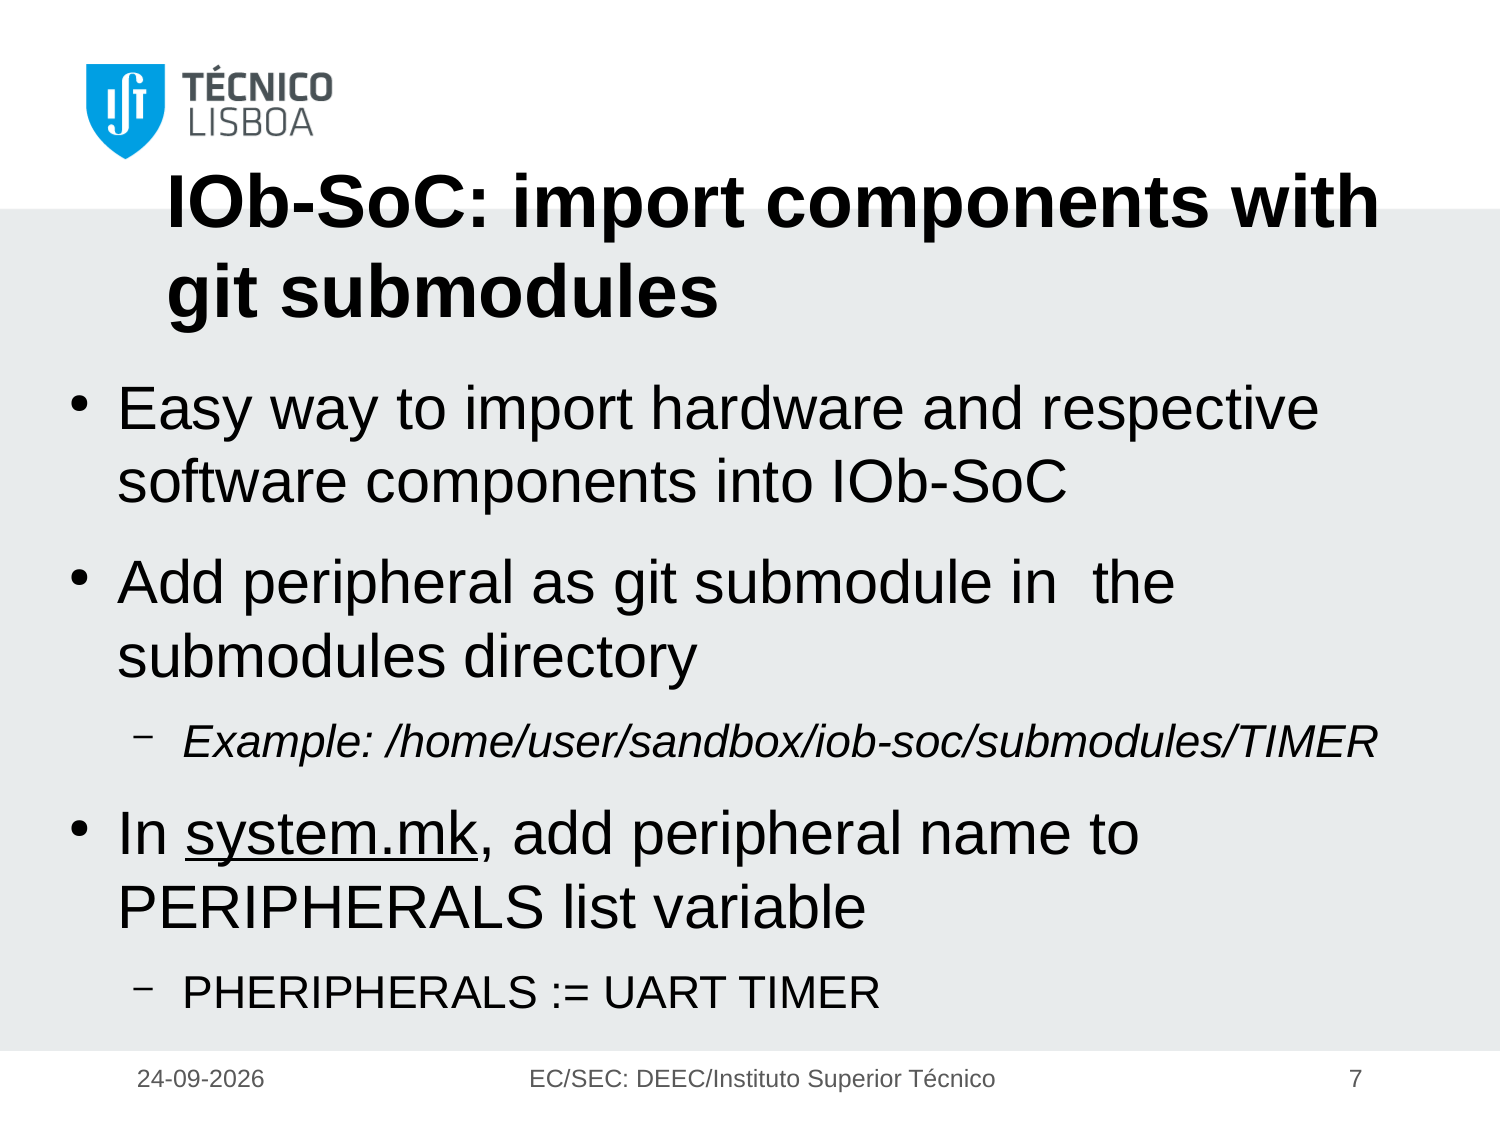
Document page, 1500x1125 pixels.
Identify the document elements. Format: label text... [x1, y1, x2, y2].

picture [0, 0, 1500, 1125]
title IOb-SoC: import components with git submodules [151, 171, 1408, 314]
footer EC/SEC: DEEC/Instituto Superior Técnico [512, 1052, 1021, 1103]
slide_number 09-10-2020 [121, 1052, 425, 1103]
slide_number 9 [1077, 1052, 1378, 1103]
list Easy way to import hardware and respective software components into IOb-SoC Add peripheral as git submodule in the submodules directory Example: /home/user/sandbox/iob-soc/submodules/TIMER In system.mk, add peripheral name to PERIPHERALS list variable PHERIPHERALS := UART TIMER [52, 367, 1465, 1030]
